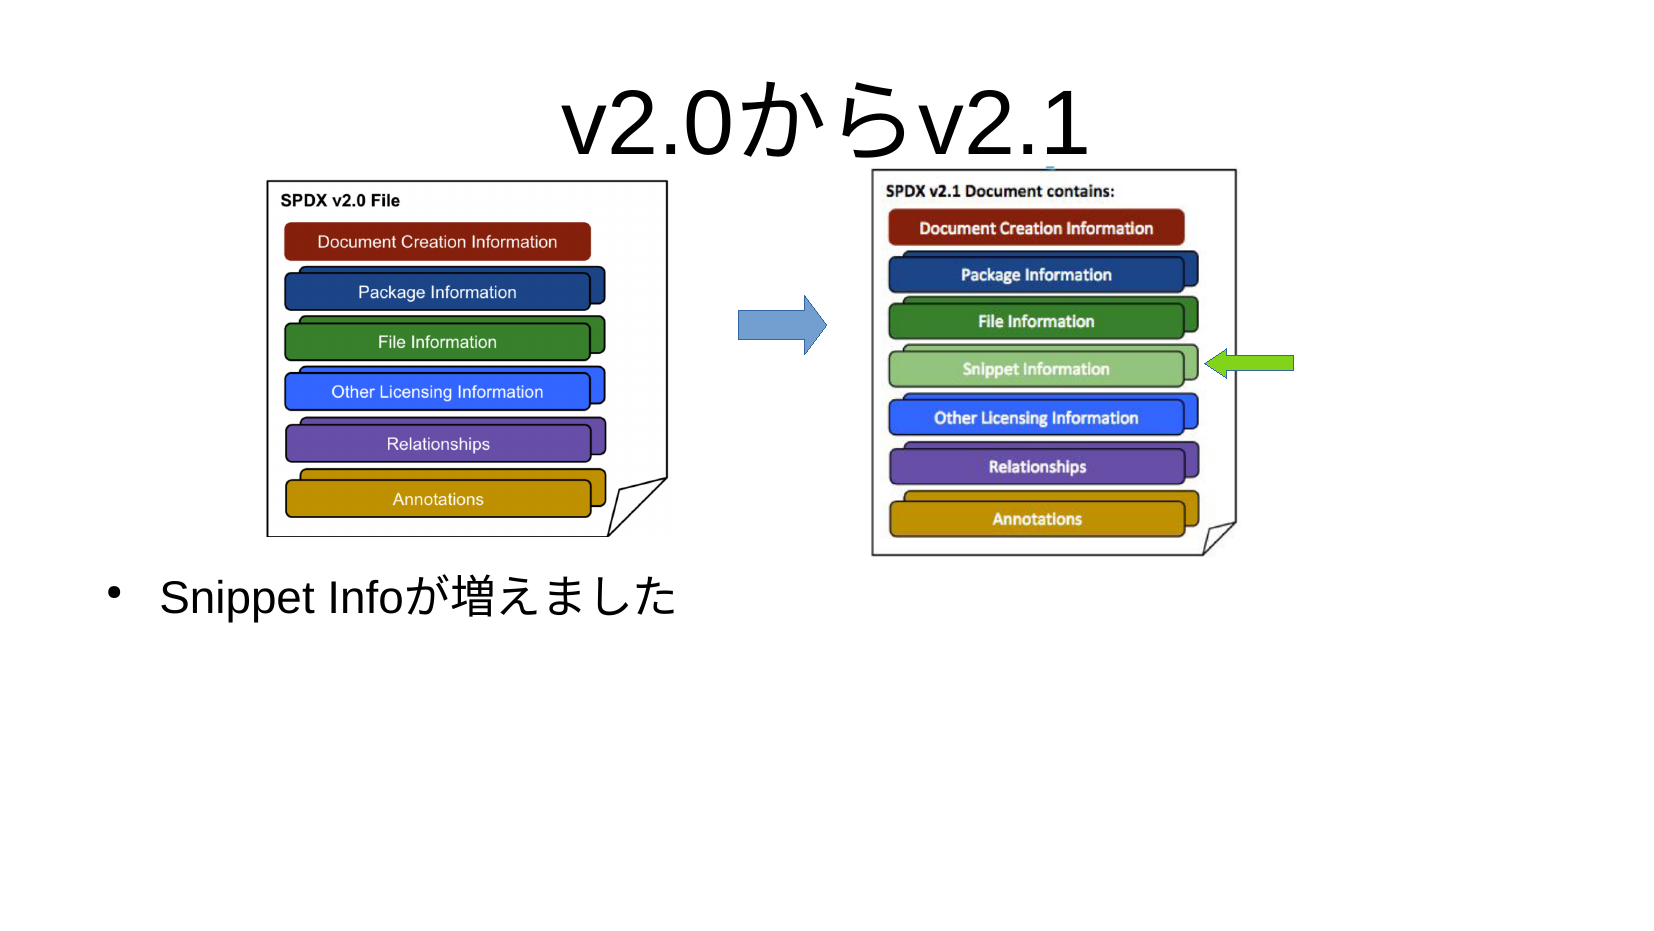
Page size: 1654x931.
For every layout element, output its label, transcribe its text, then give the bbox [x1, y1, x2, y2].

picture [265, 177, 672, 537]
text_box [1204, 348, 1294, 379]
picture [865, 162, 1241, 560]
list Snippet Infoが増えました [88, 561, 1571, 857]
title v2.0からv2.1 [82, 37, 1571, 193]
text_box [738, 295, 827, 355]
